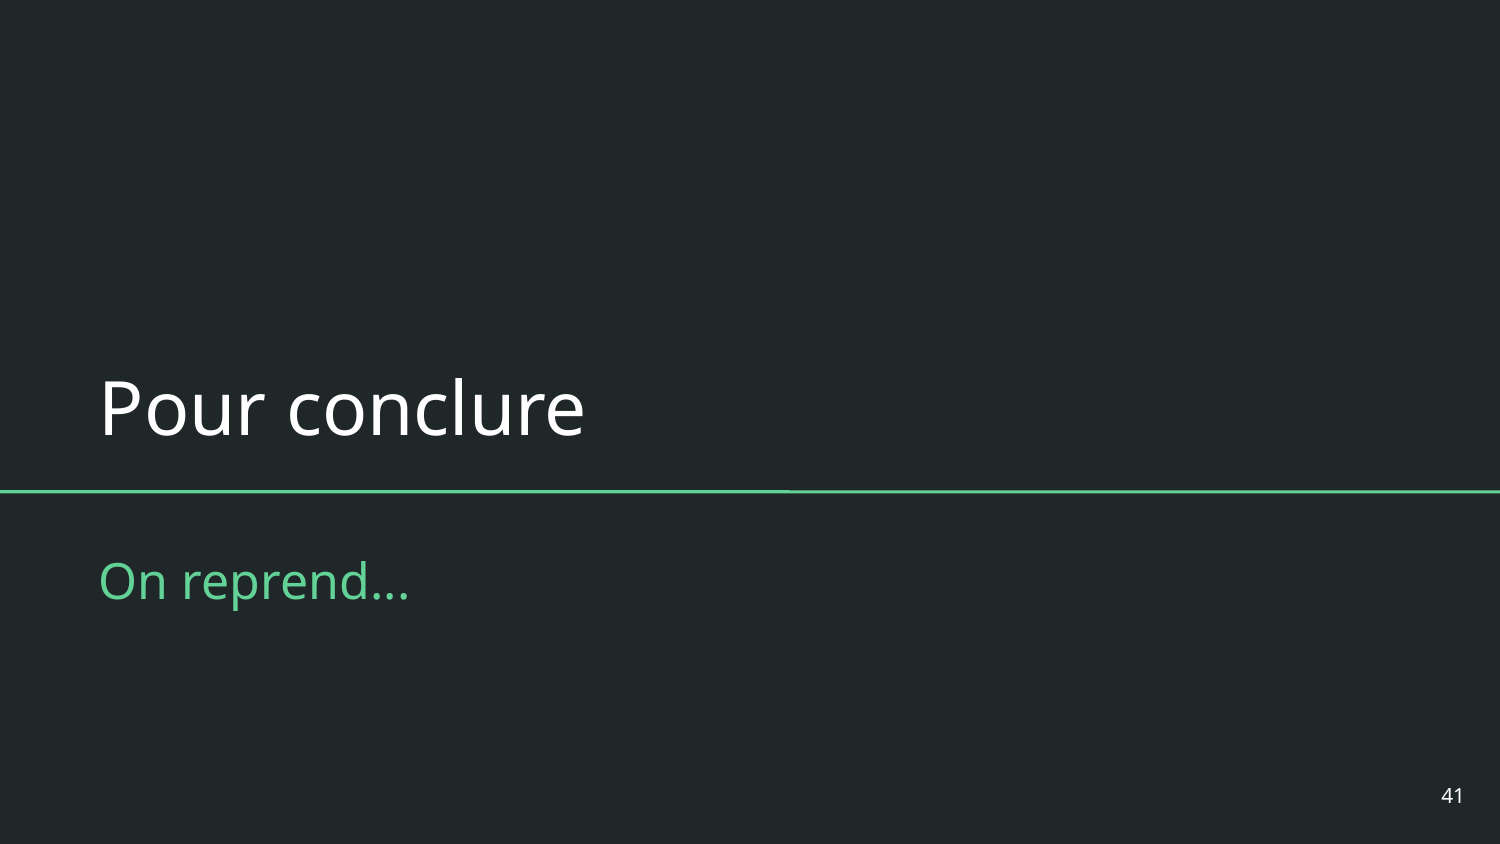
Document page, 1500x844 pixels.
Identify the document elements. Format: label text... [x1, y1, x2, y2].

slide_number <numéro> [1389, 764, 1480, 830]
title Pour conclure [83, 337, 1417, 466]
text_box On reprend... [83, 525, 1388, 625]
